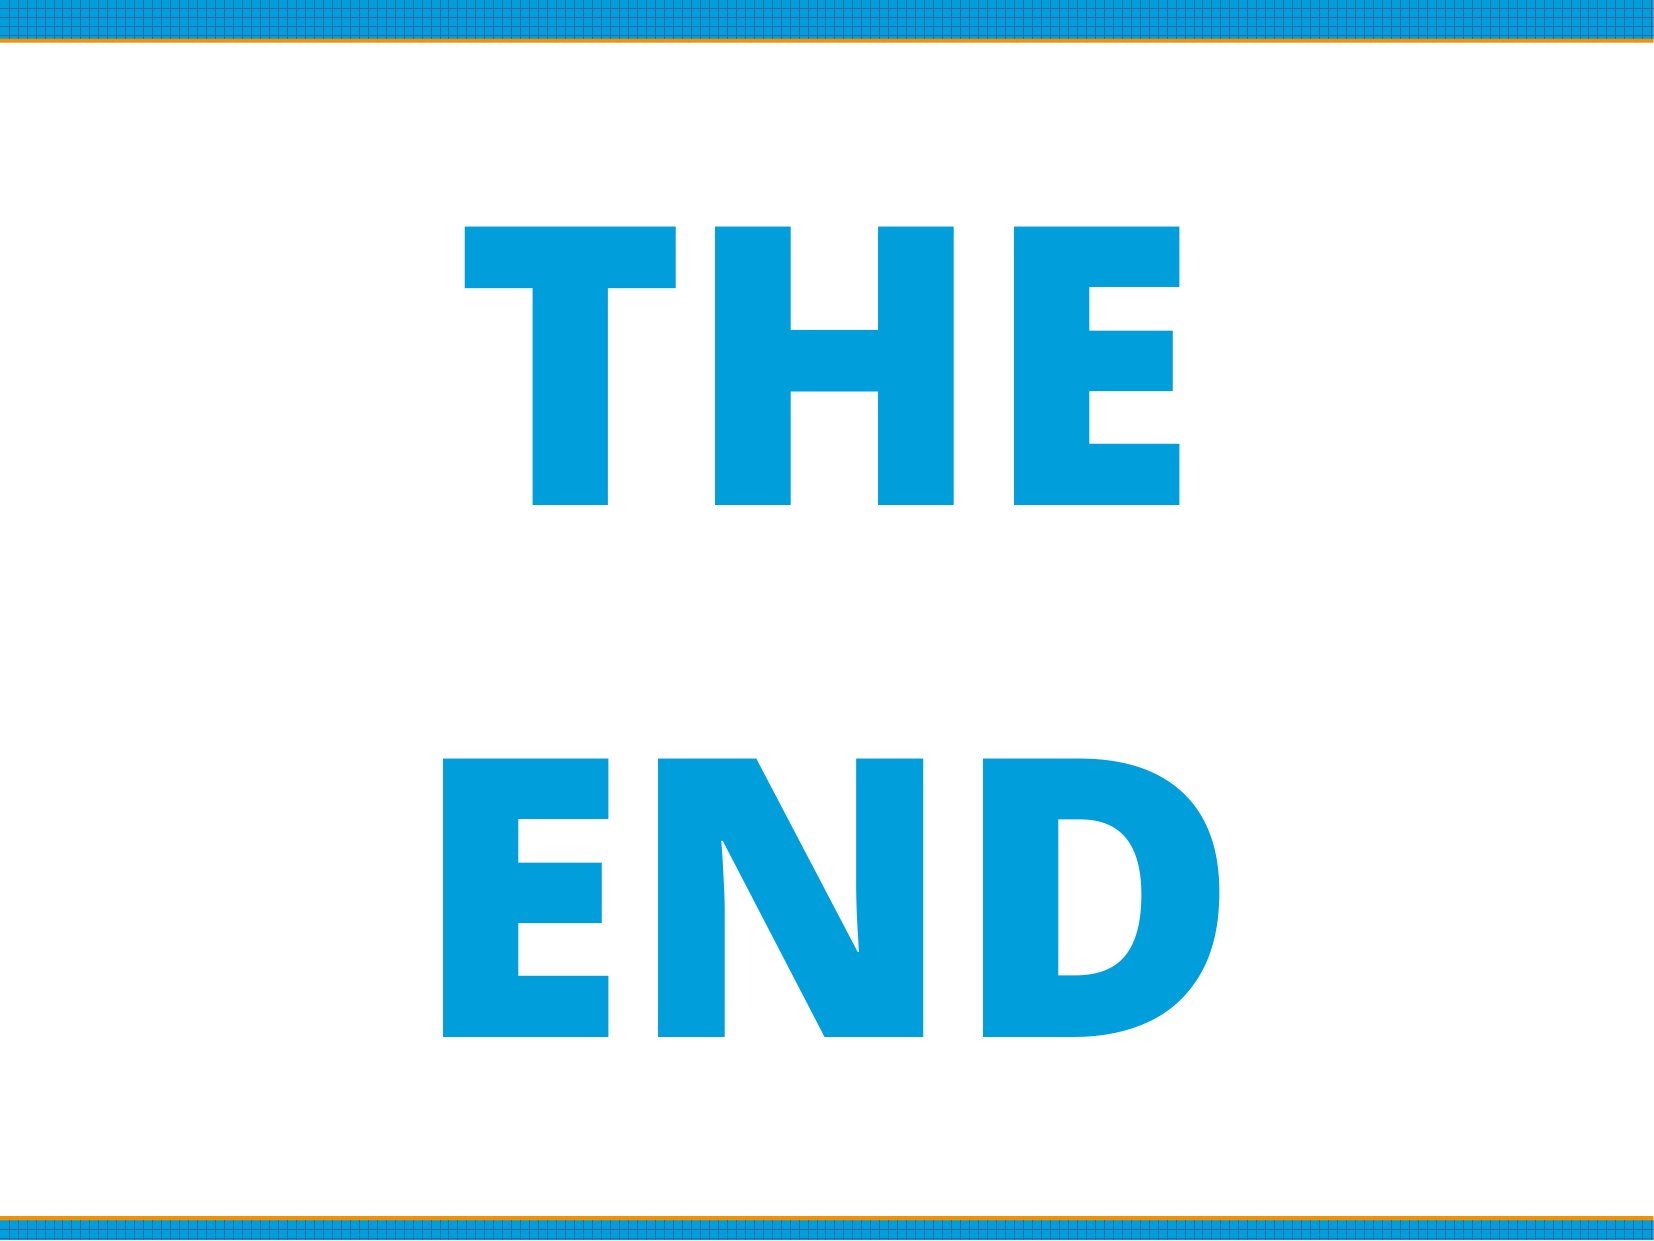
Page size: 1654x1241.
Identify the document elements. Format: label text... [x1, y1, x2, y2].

subtitle THE END [88, 59, 1565, 1182]
